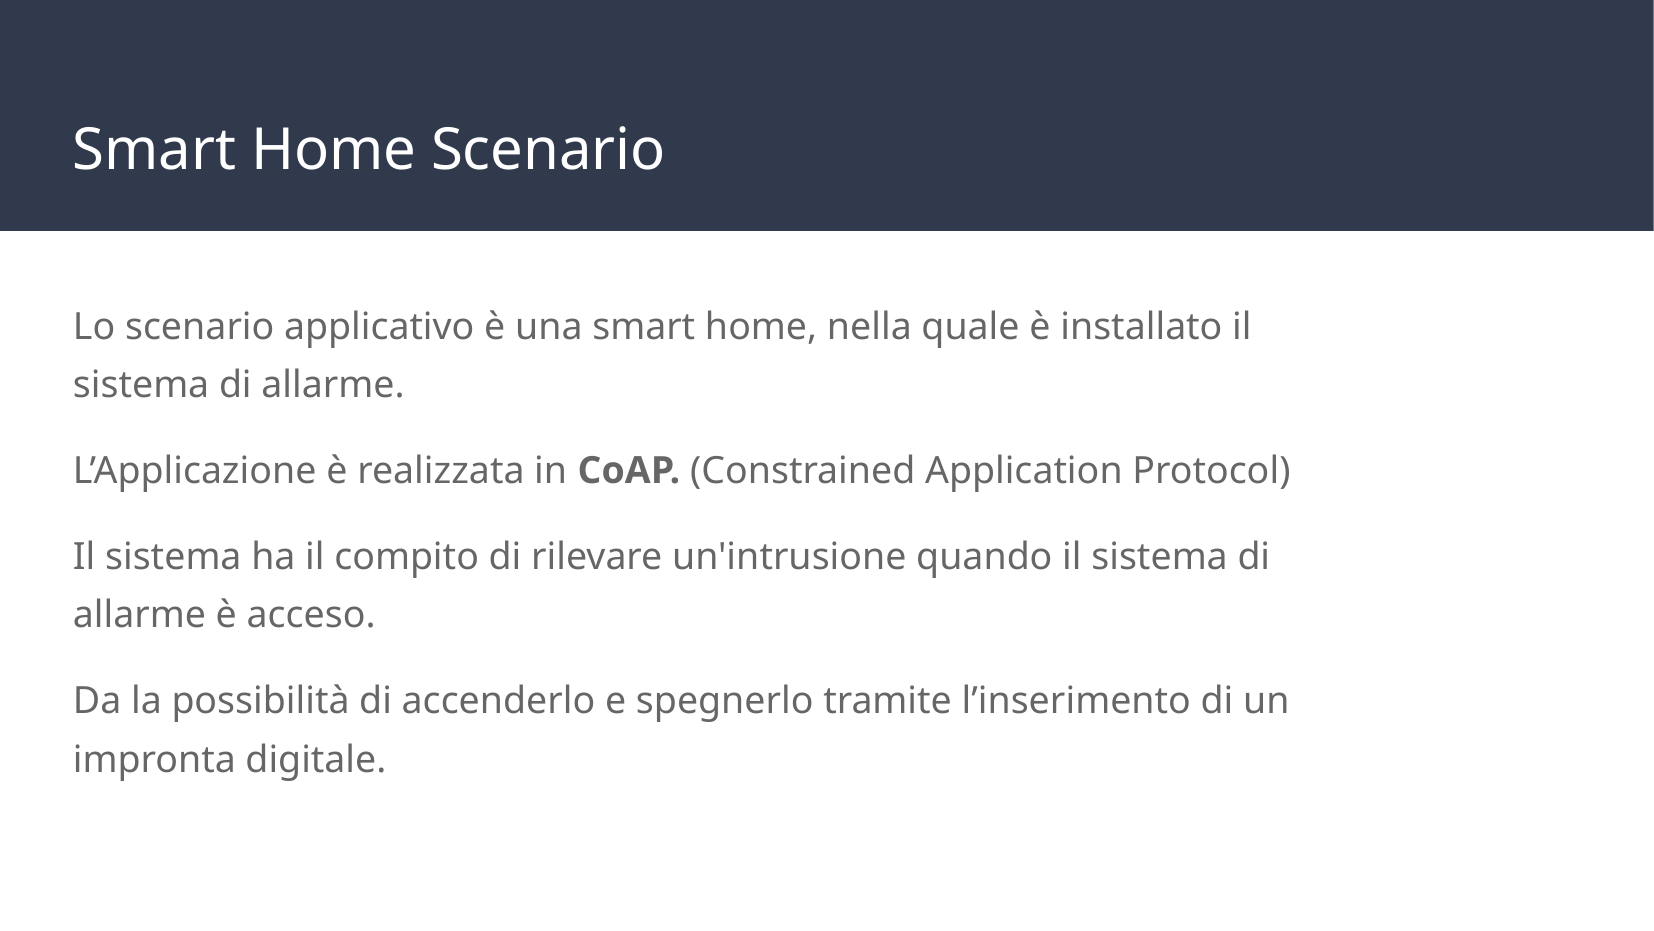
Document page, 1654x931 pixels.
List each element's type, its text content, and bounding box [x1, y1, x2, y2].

list Lo scenario applicativo è una smart home, nella quale è installato il sistema di allarme. L’Applicazione è realizzata in CoAP. (Constrained Application Protocol) Il sistema ha il compito di rilevare un'intrusione quando il sistema di allarme è acceso. Da la possibilità di accenderlo e spegnerlo tramite l’inserimento di un impronta digitale. [56, 275, 1378, 863]
title Smart Home Scenario [56, 90, 1598, 204]
